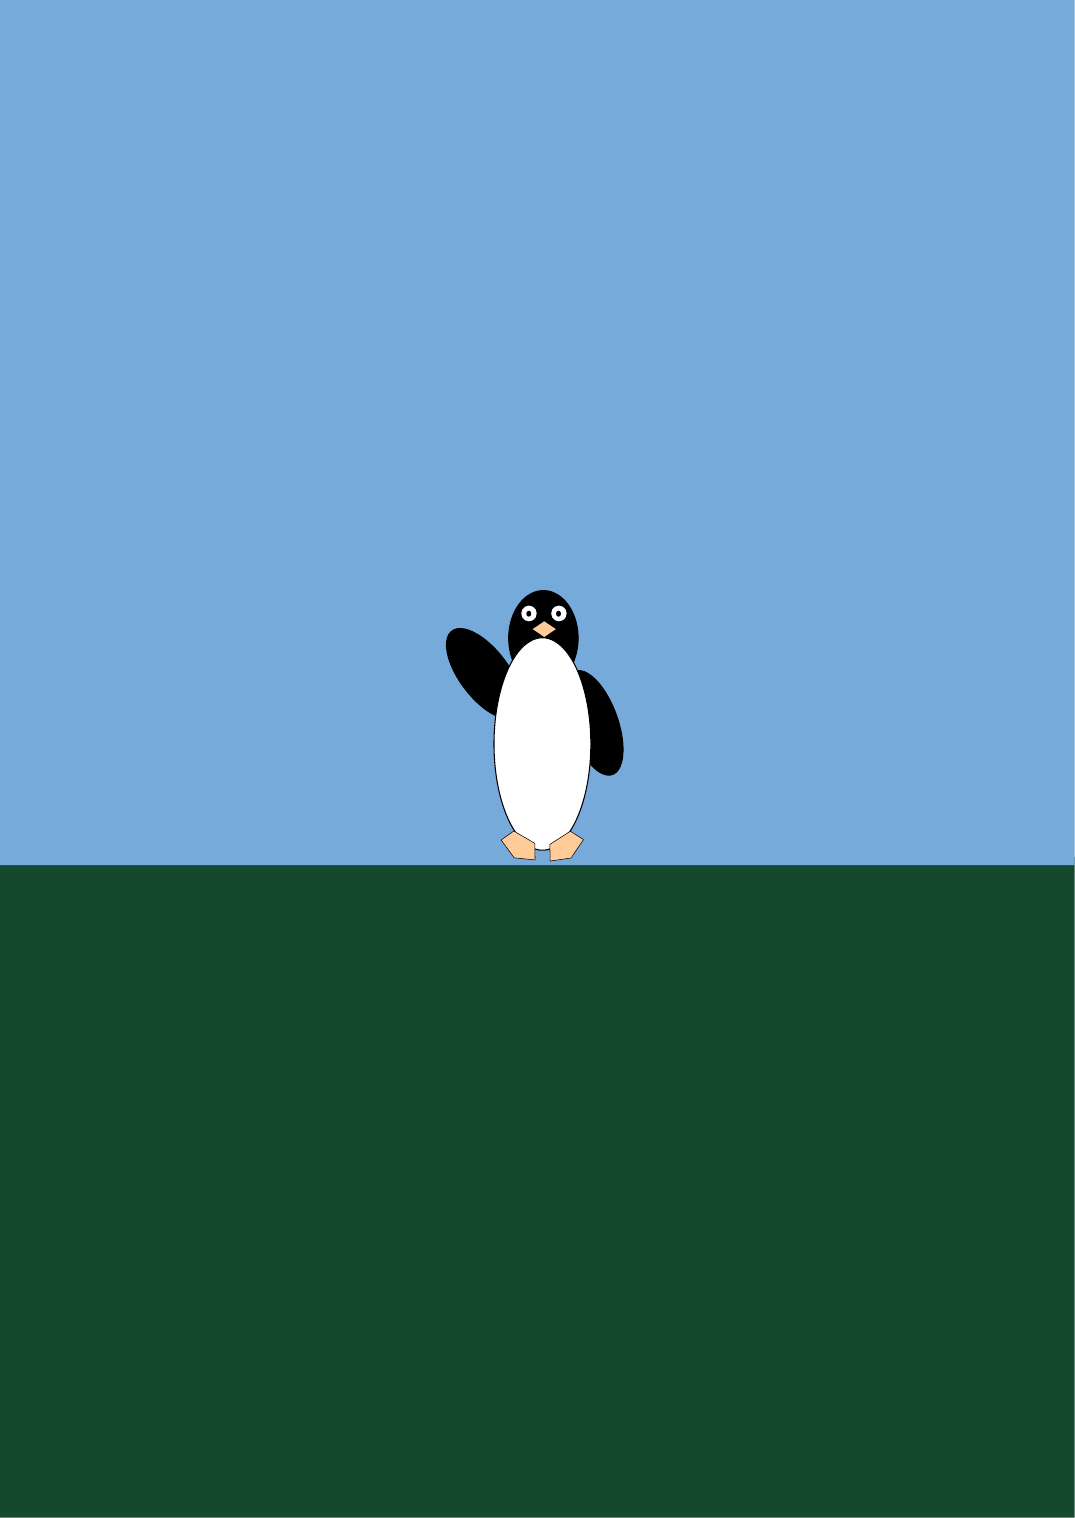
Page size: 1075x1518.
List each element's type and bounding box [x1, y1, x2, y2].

text_box [0, 0, 1075, 1518]
